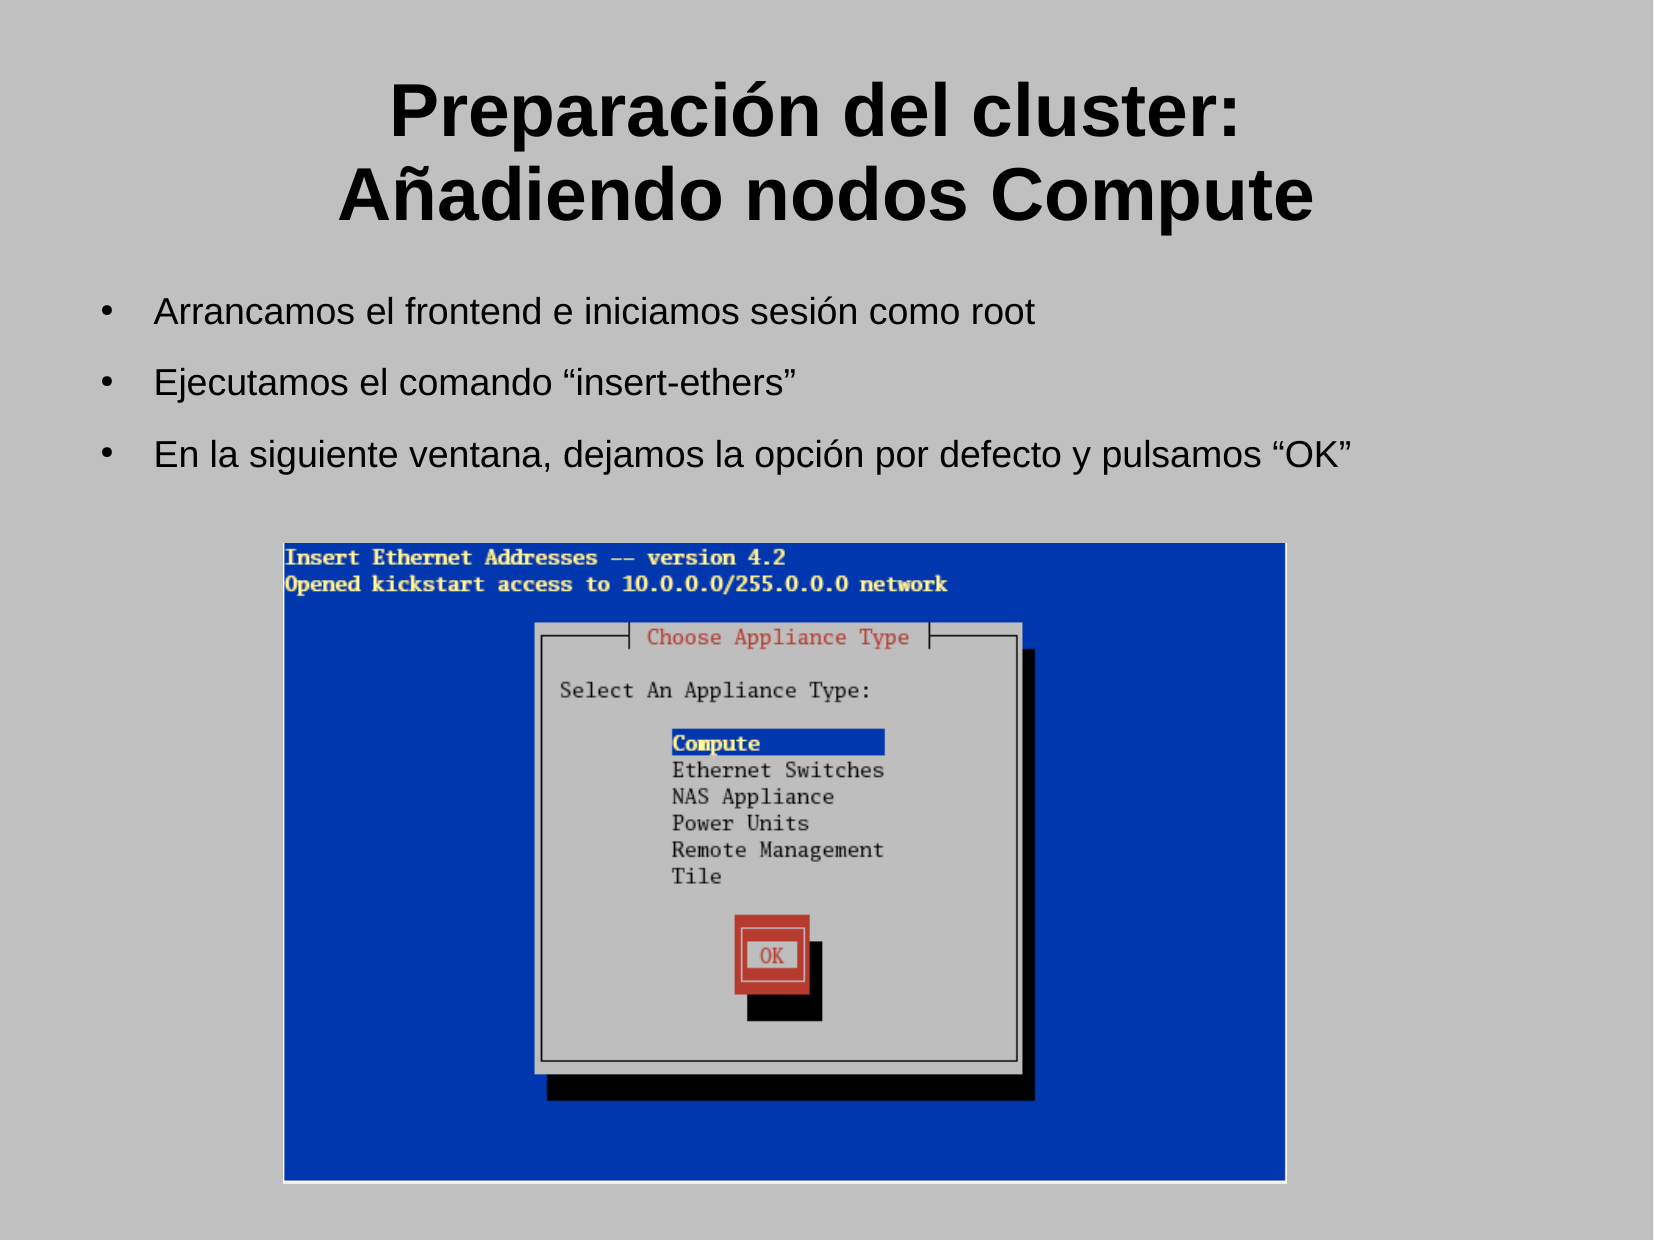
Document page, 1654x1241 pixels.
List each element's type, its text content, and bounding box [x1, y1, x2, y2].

picture [283, 543, 1287, 1184]
list Arrancamos el frontend e iniciamos sesión como root Ejecutamos el comando “insert-ethers” En la siguiente ventana, dejamos la opción por defecto y pulsamos “OK” [82, 290, 1571, 1010]
title Preparación del cluster: Añadiendo nodos Compute [82, 49, 1571, 257]
